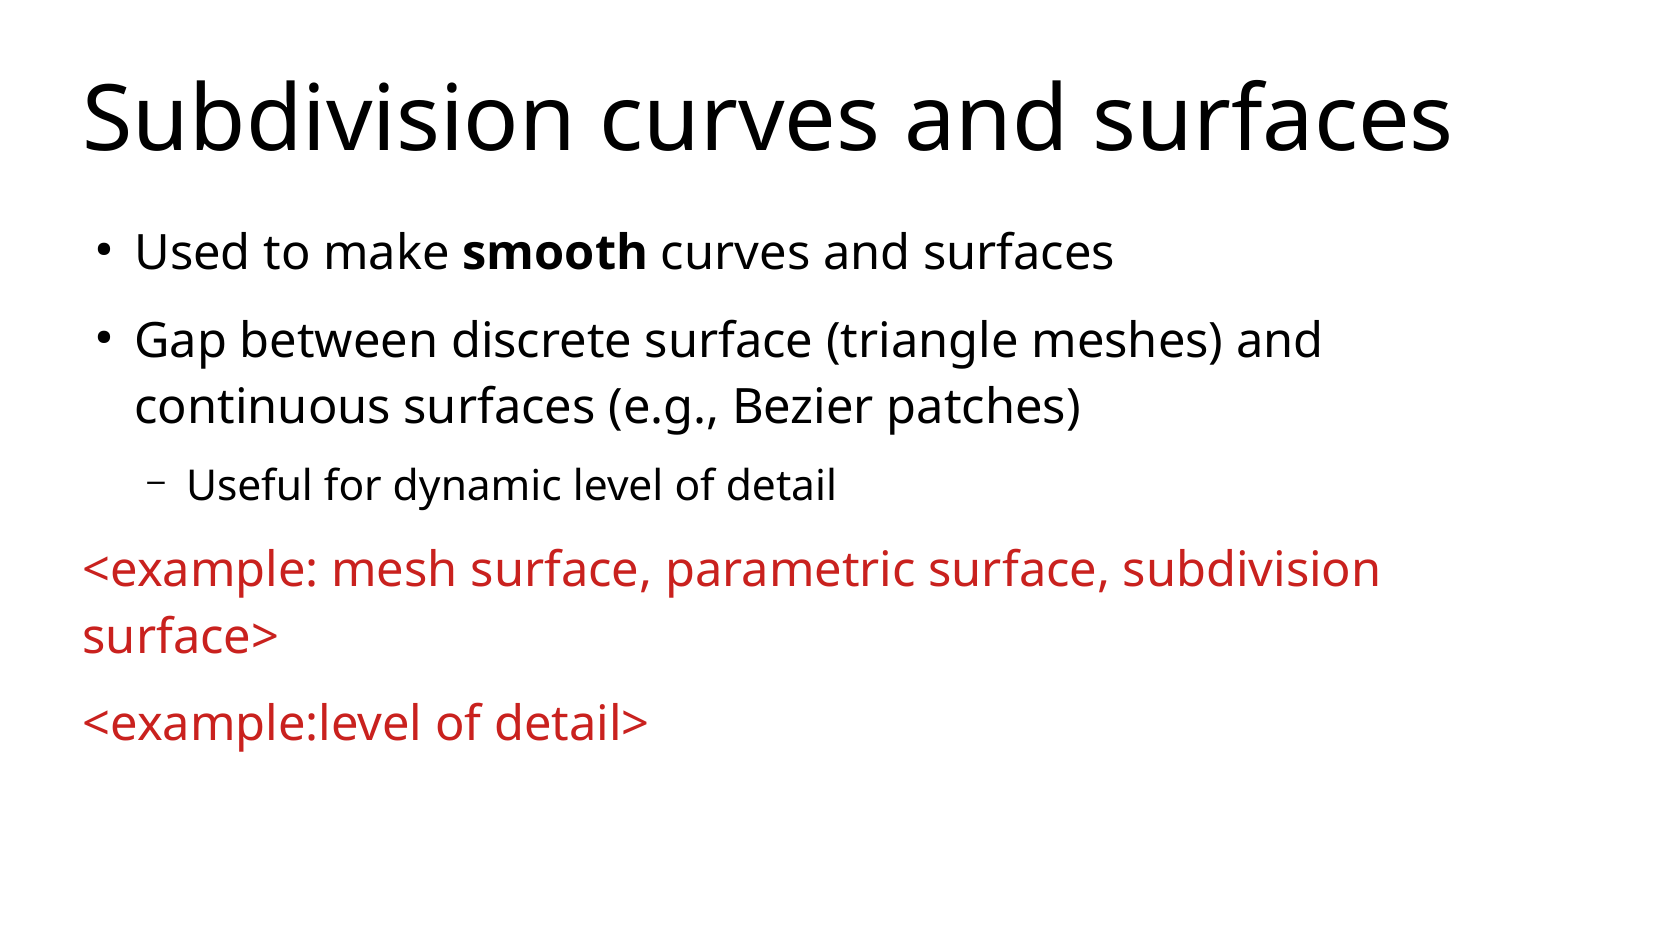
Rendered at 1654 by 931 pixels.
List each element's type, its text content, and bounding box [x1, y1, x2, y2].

title Subdivision curves and surfaces [82, 37, 1571, 193]
list Used to make smooth curves and surfaces Gap between discrete surface (triangle meshes) and continuous surfaces (e.g., Bezier patches) Useful for dynamic level of detail <example: mesh surface, parametric surface, subdivision surface> <example:level of detail> [82, 217, 1571, 758]
